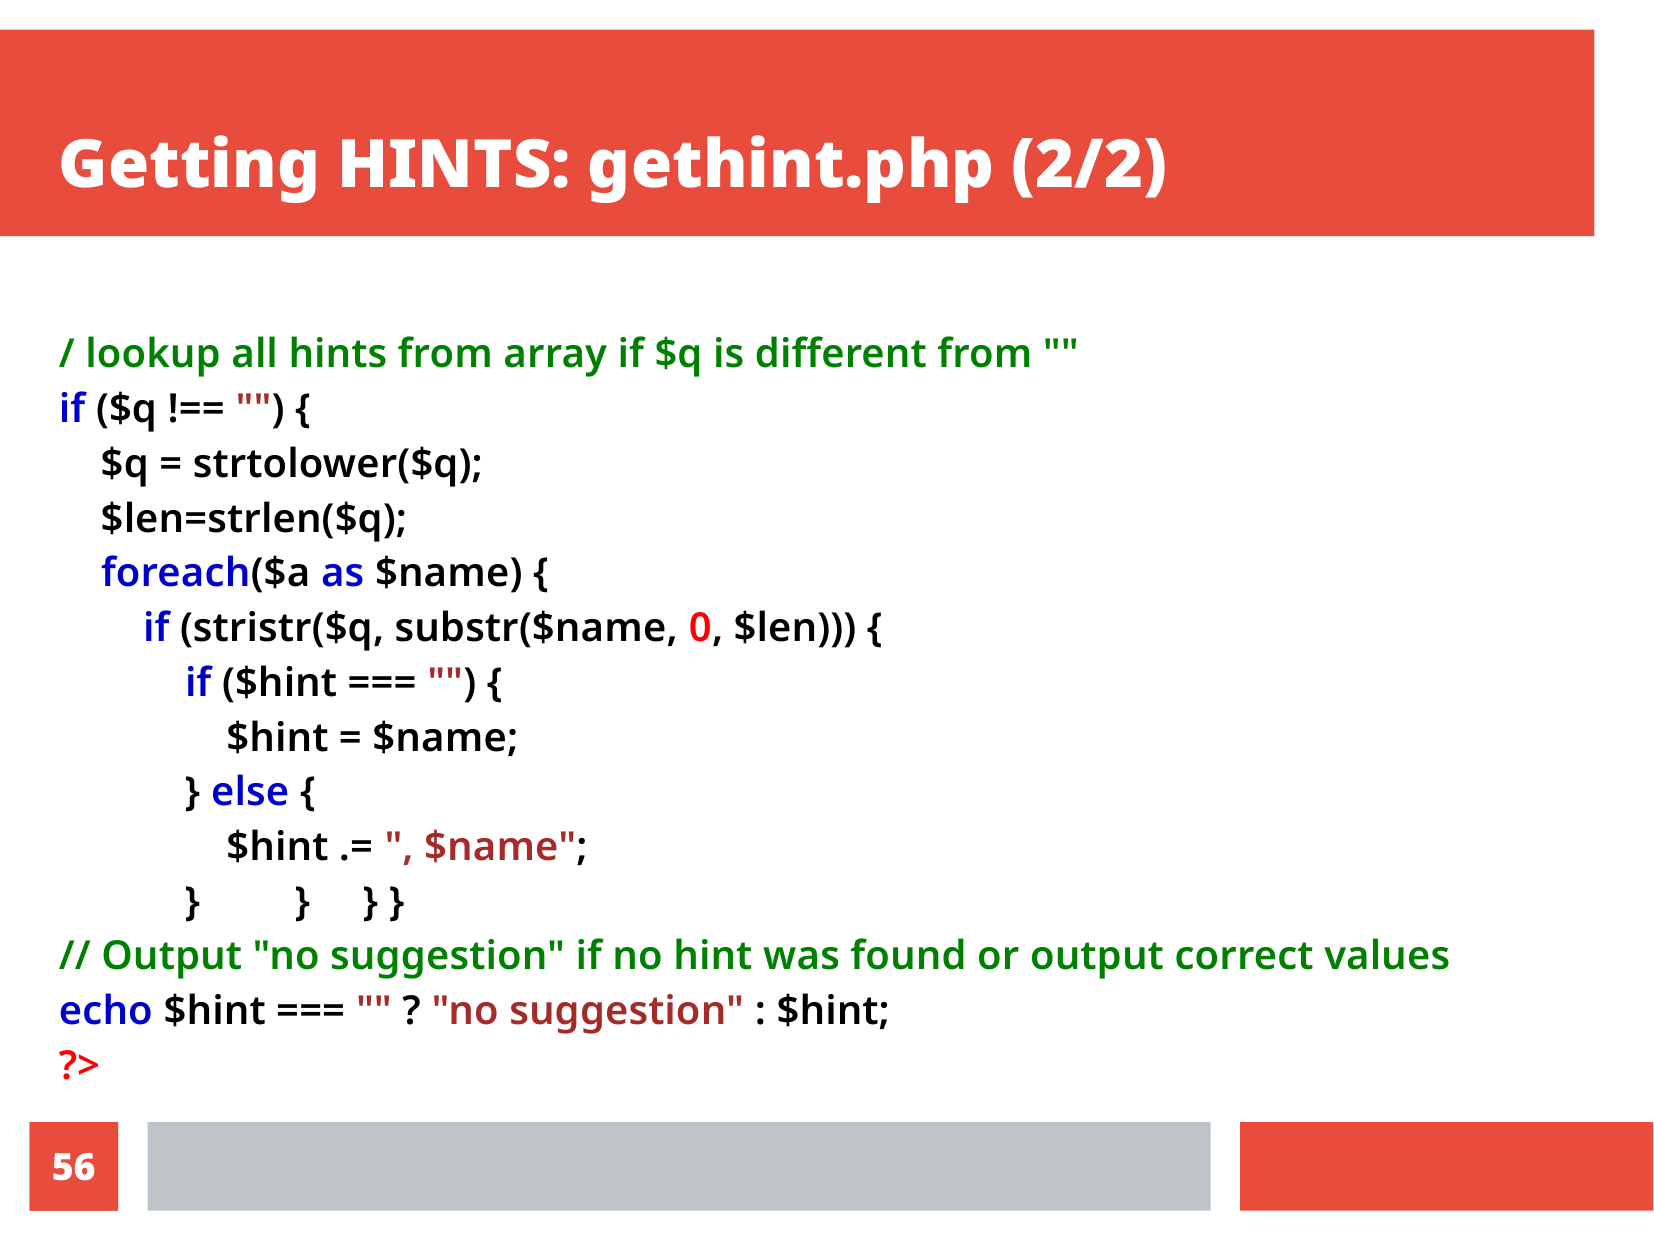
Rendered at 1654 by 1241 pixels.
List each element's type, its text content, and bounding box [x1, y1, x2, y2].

title Getting HINTS: gethint.php (2/2) [59, 59, 1595, 207]
list / lookup all hints from array if $q is different from "" if ($q !== "") { $q = strtolower($q); $len=strlen($q); foreach($a as $name) { if (stristr($q, substr($name, 0, $len))) { if ($hint === "") { $hint = $name; } else { $hint .= ", $name"; } } } } // Output "no suggestion" if no hint was found or output correct values echo $hint === "" ? "no suggestion" : $hint; ?> [59, 324, 1565, 1093]
